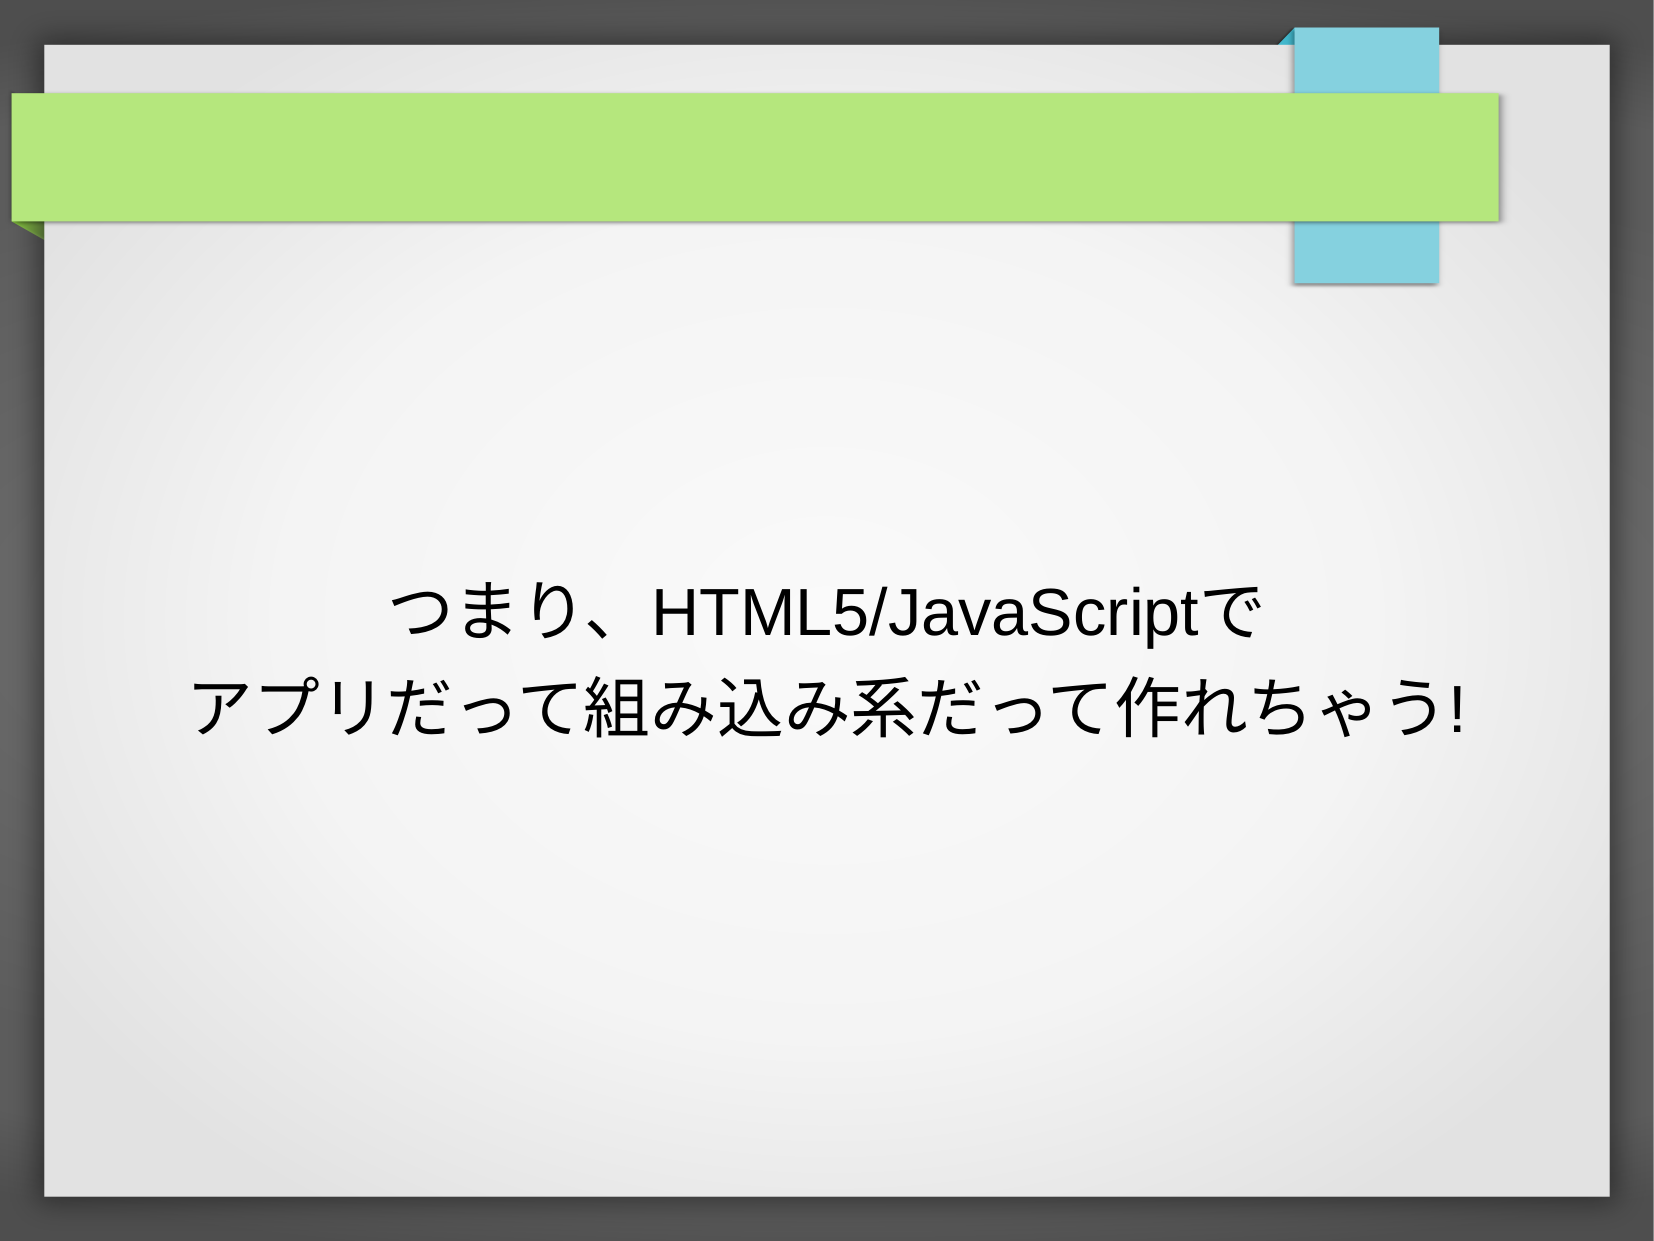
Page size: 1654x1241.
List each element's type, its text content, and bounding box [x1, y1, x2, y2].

picture [0, 0, 1654, 1241]
subtitle つまり、HTML5/JavaScriptで アプリだって組み込み系だって作れちゃう! [82, 295, 1571, 1015]
